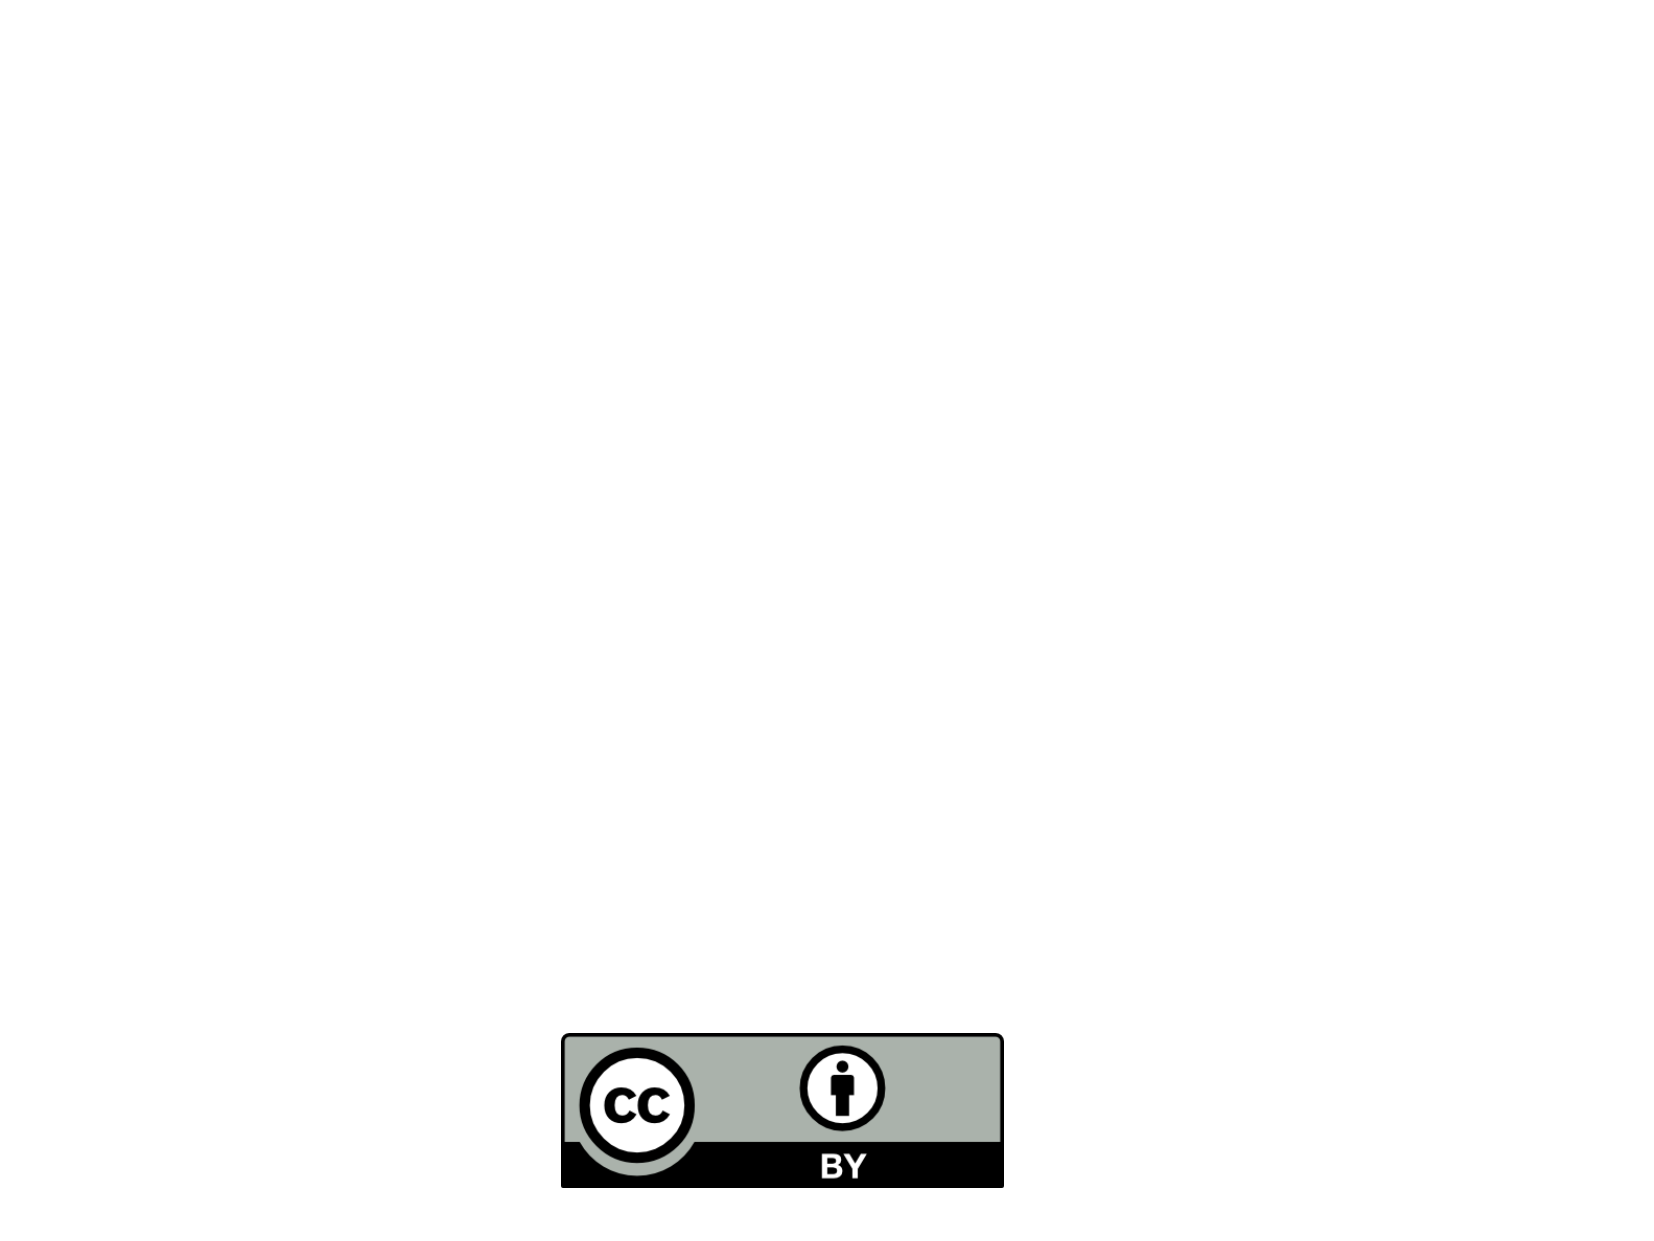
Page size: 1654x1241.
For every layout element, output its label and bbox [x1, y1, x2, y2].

picture [561, 1033, 1004, 1189]
